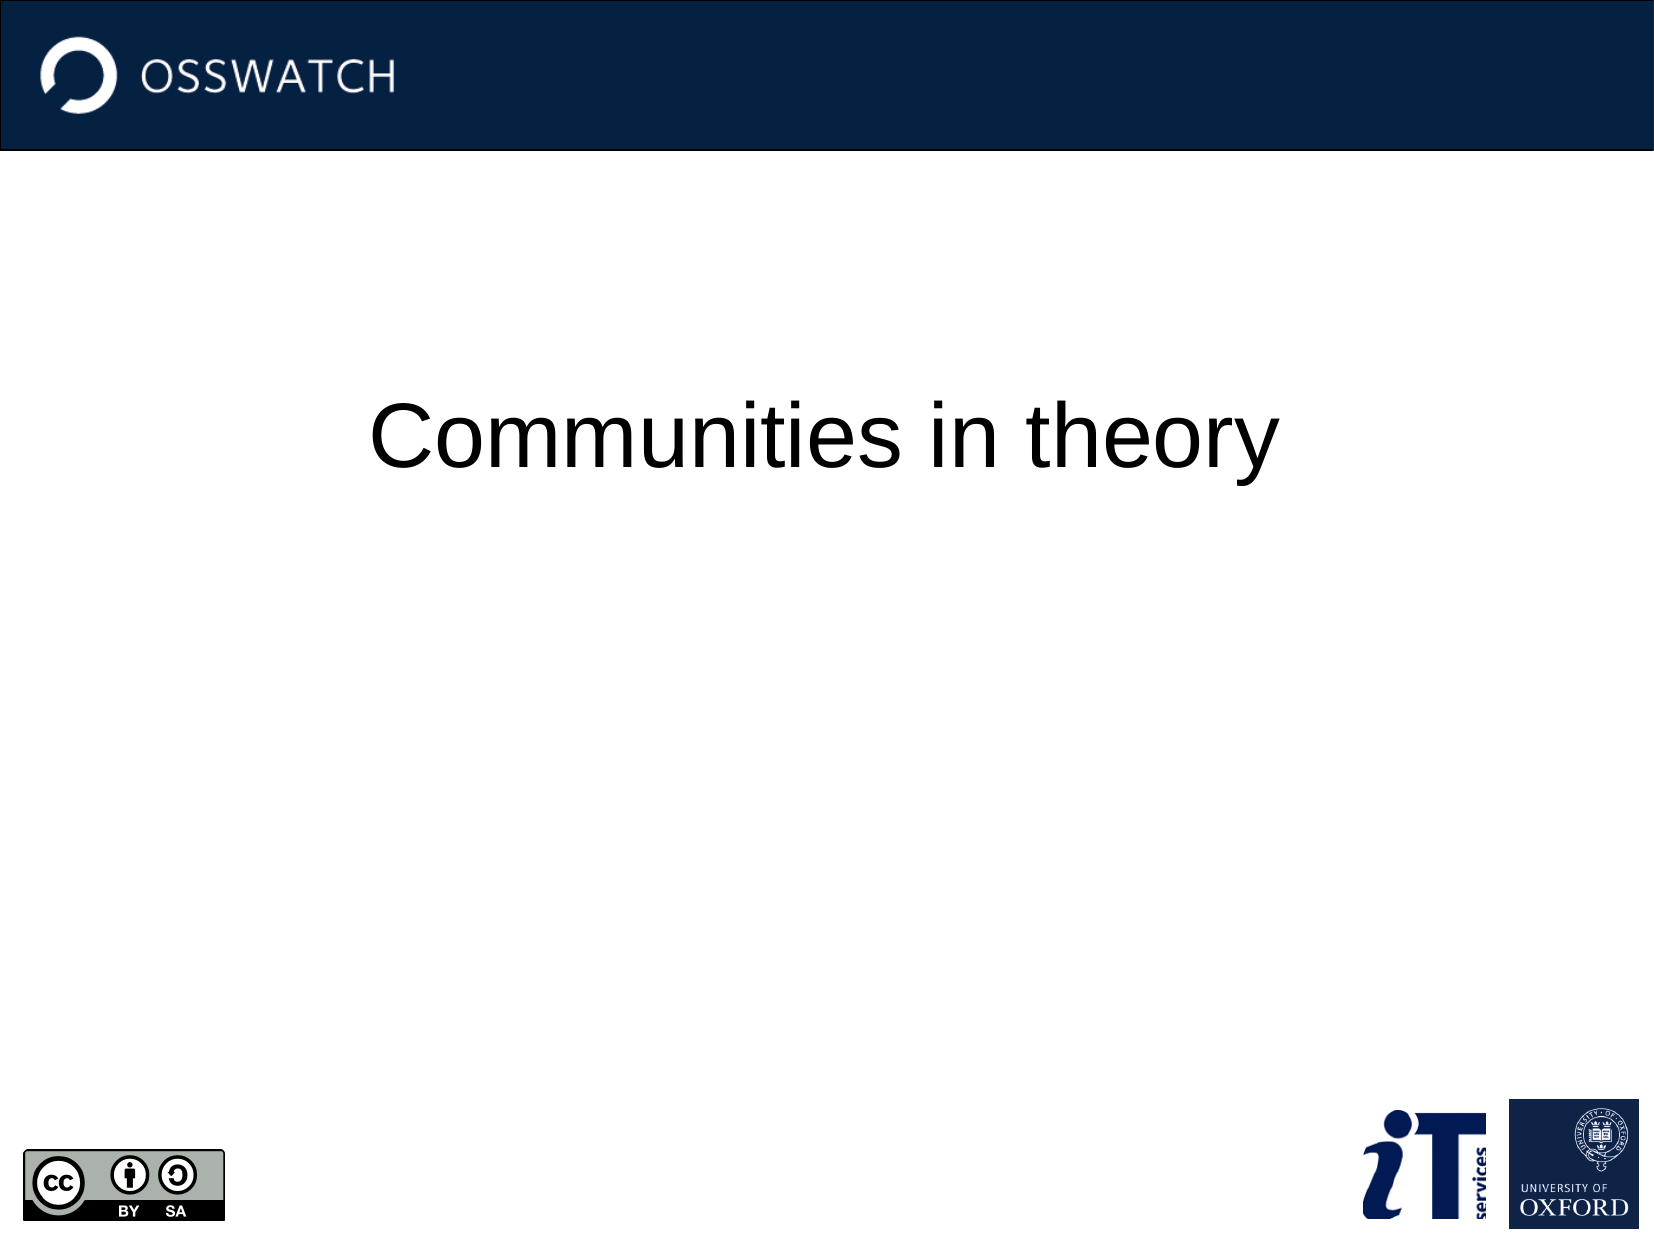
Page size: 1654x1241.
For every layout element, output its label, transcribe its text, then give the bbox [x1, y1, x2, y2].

picture [1363, 1110, 1486, 1219]
picture [1509, 1099, 1639, 1229]
text_box Communities in theory [124, 324, 1525, 538]
picture [23, 1149, 225, 1221]
picture [12, 12, 426, 141]
